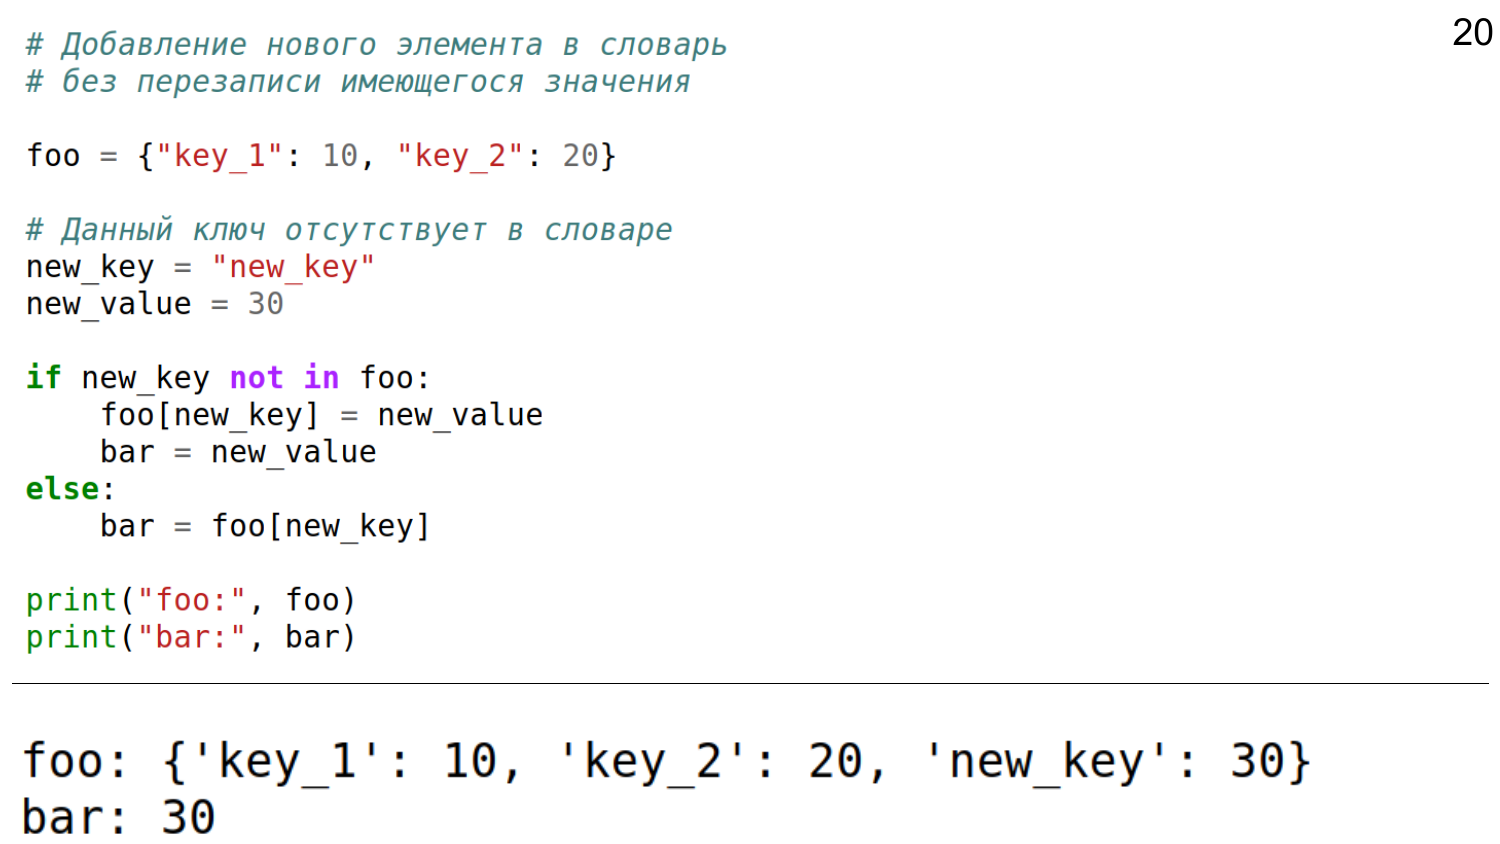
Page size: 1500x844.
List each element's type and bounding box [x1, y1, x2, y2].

picture [17, 20, 738, 666]
picture [9, 727, 1322, 844]
